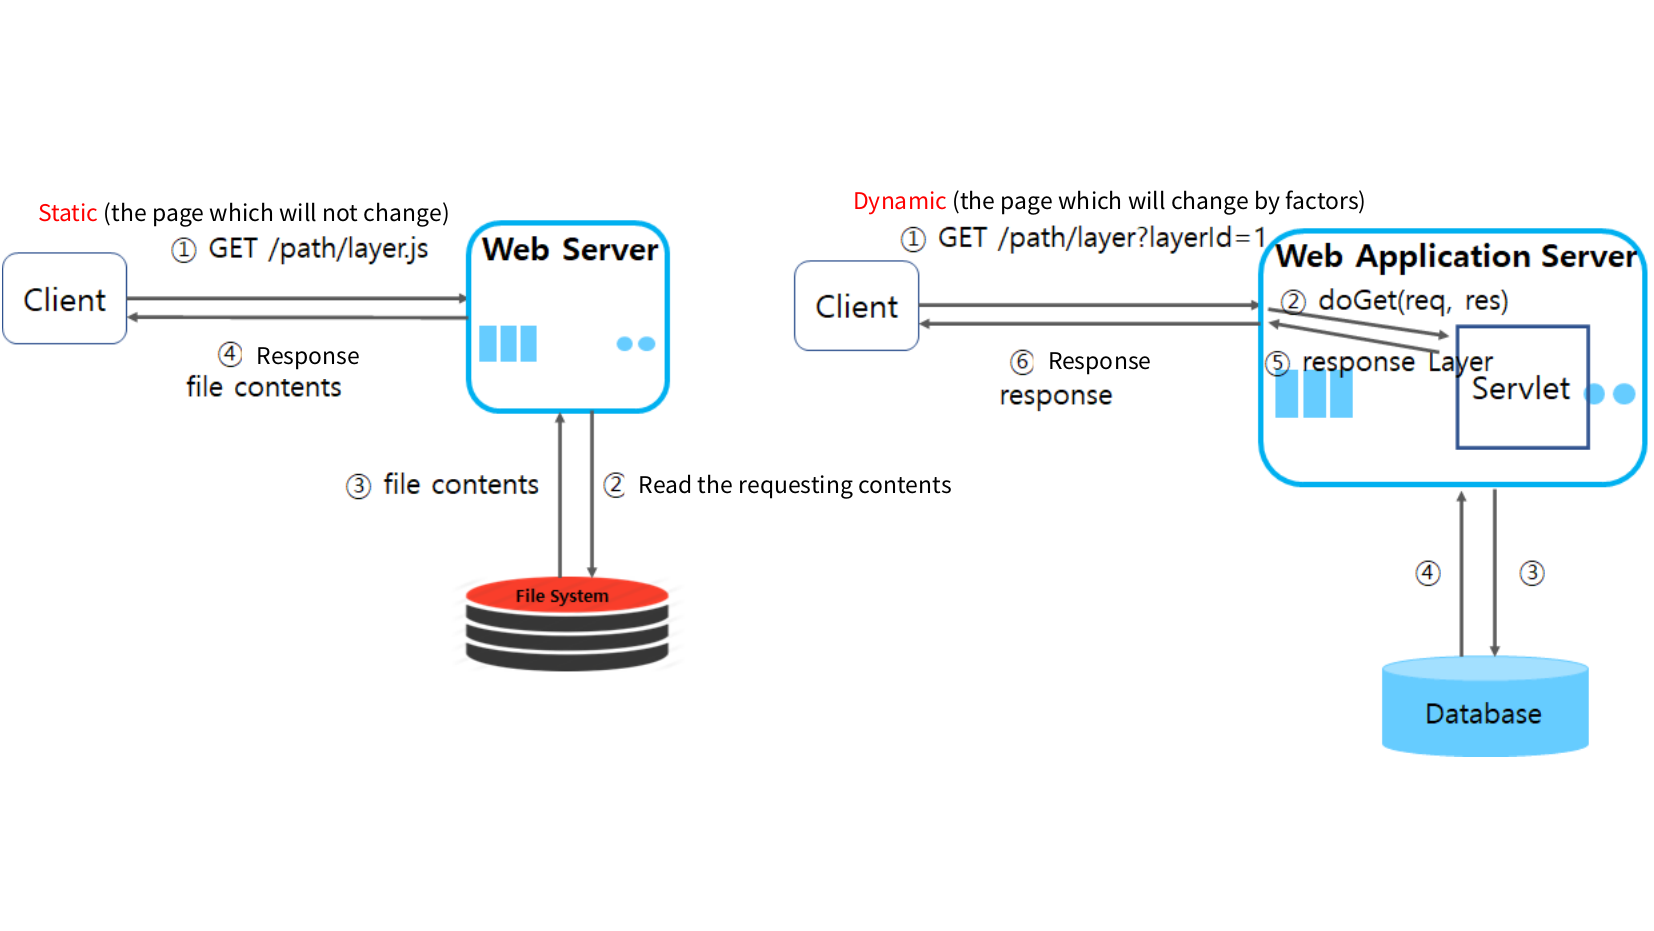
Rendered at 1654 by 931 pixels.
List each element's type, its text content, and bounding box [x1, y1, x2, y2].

picture [2, 175, 1654, 757]
text_box Response [242, 330, 390, 379]
text_box Read the requesting contents [624, 459, 975, 508]
text_box Static (the page which will not change) [23, 187, 467, 236]
text_box Response [1033, 335, 1182, 384]
text_box Dynamic (the page which will change by factors) [838, 175, 1406, 224]
